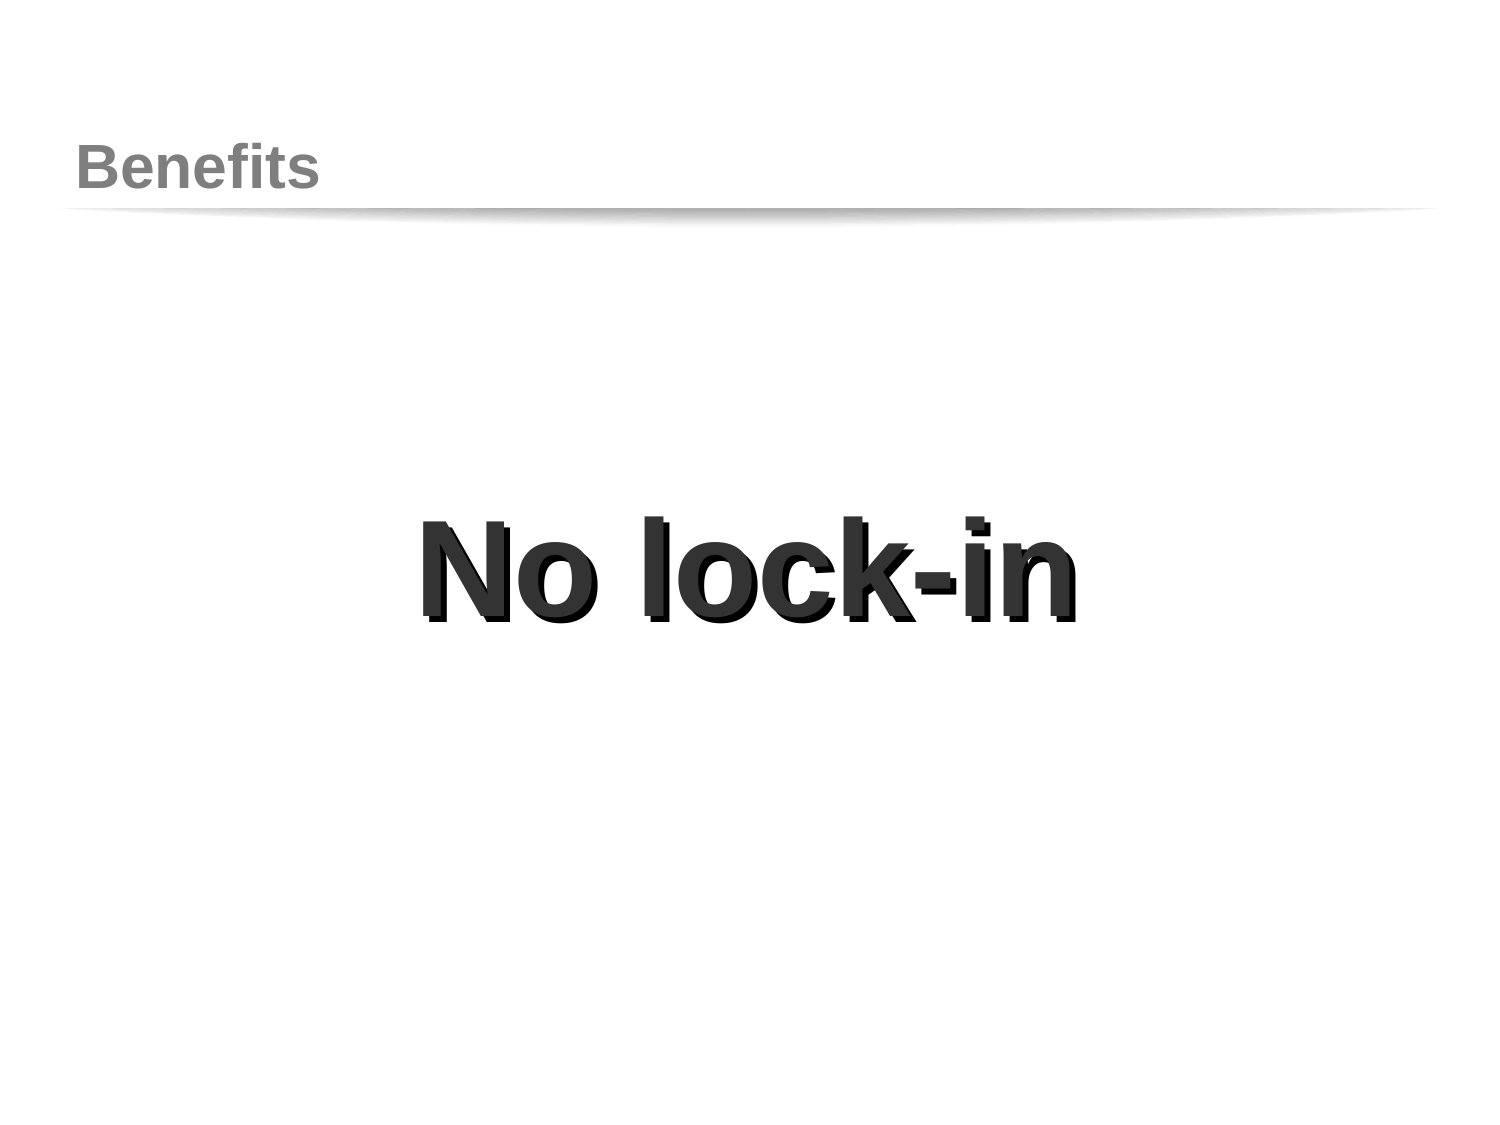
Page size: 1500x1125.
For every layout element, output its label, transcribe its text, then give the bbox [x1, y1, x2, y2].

text_box No lock-in [414, 479, 1086, 646]
title Benefits [75, 71, 1426, 203]
